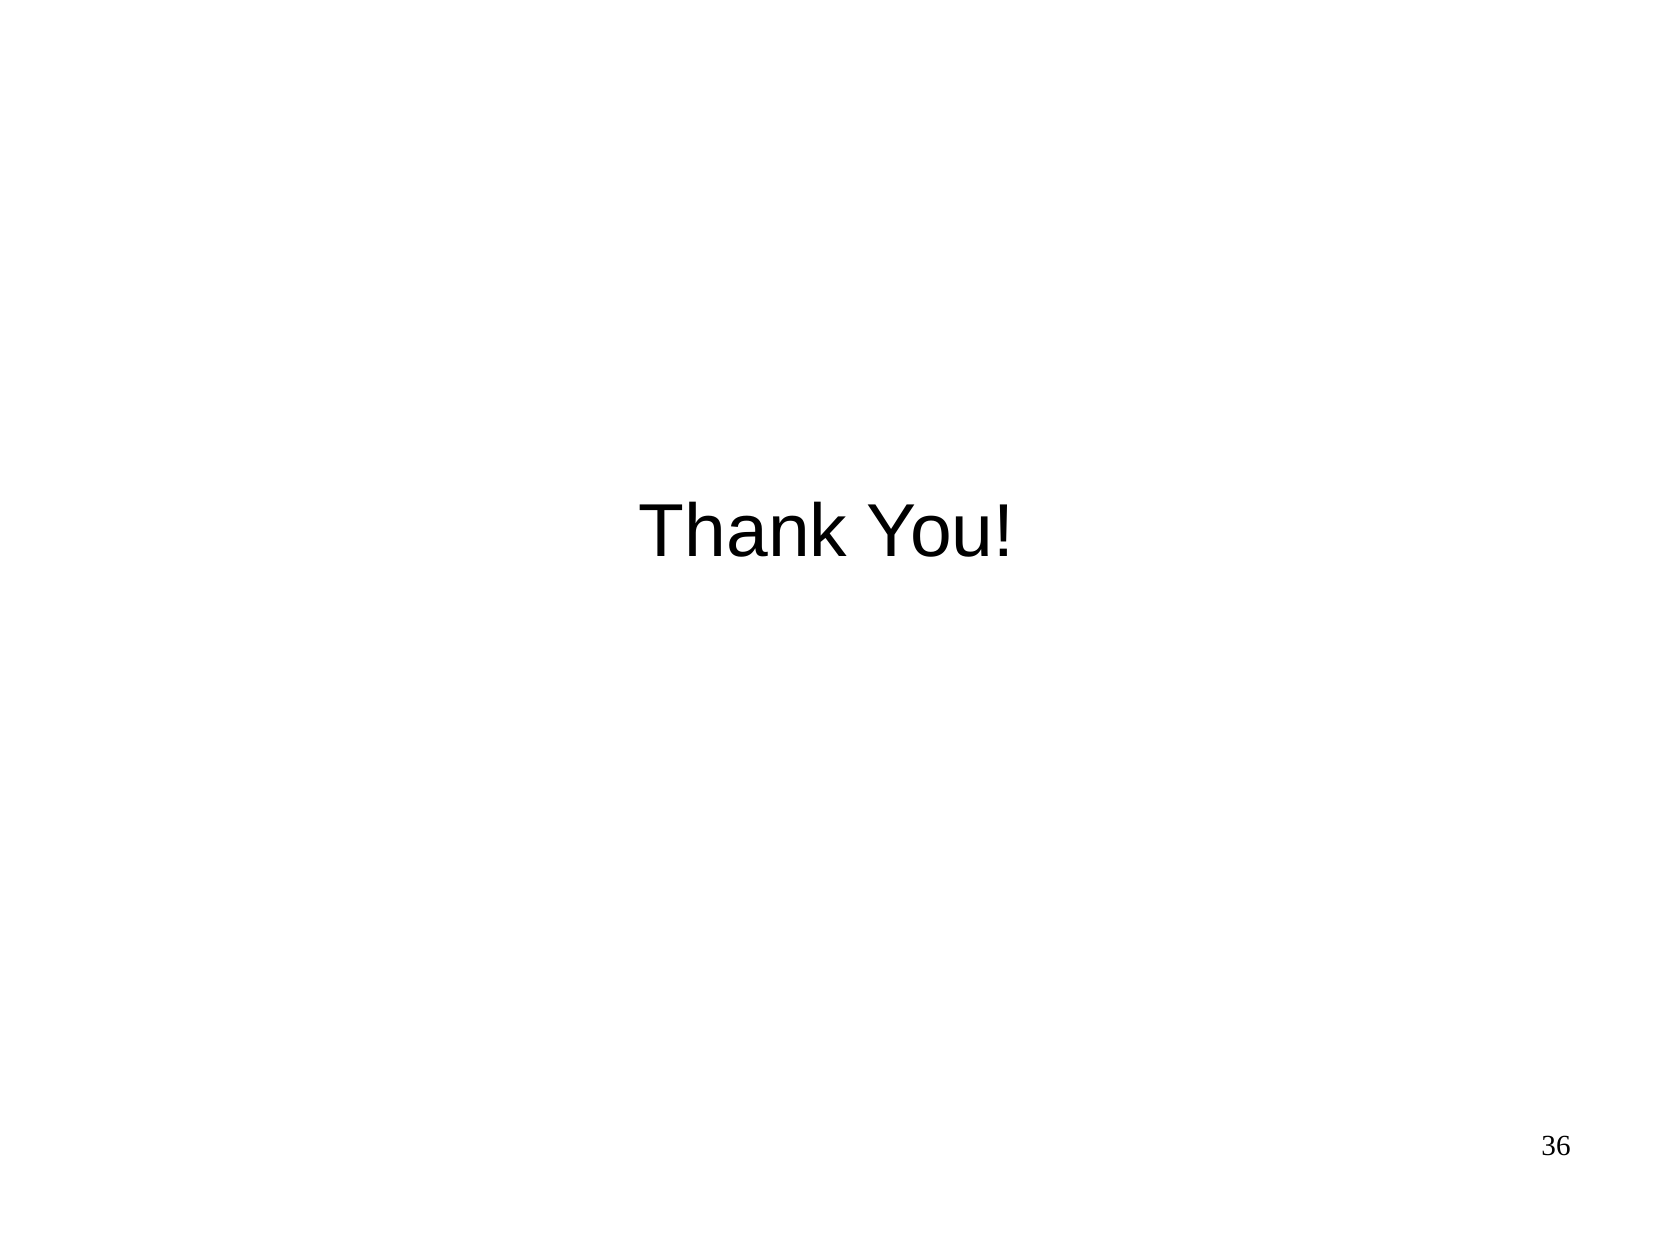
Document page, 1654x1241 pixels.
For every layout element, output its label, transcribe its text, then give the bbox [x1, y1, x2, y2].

list Thank You! [82, 488, 1571, 632]
